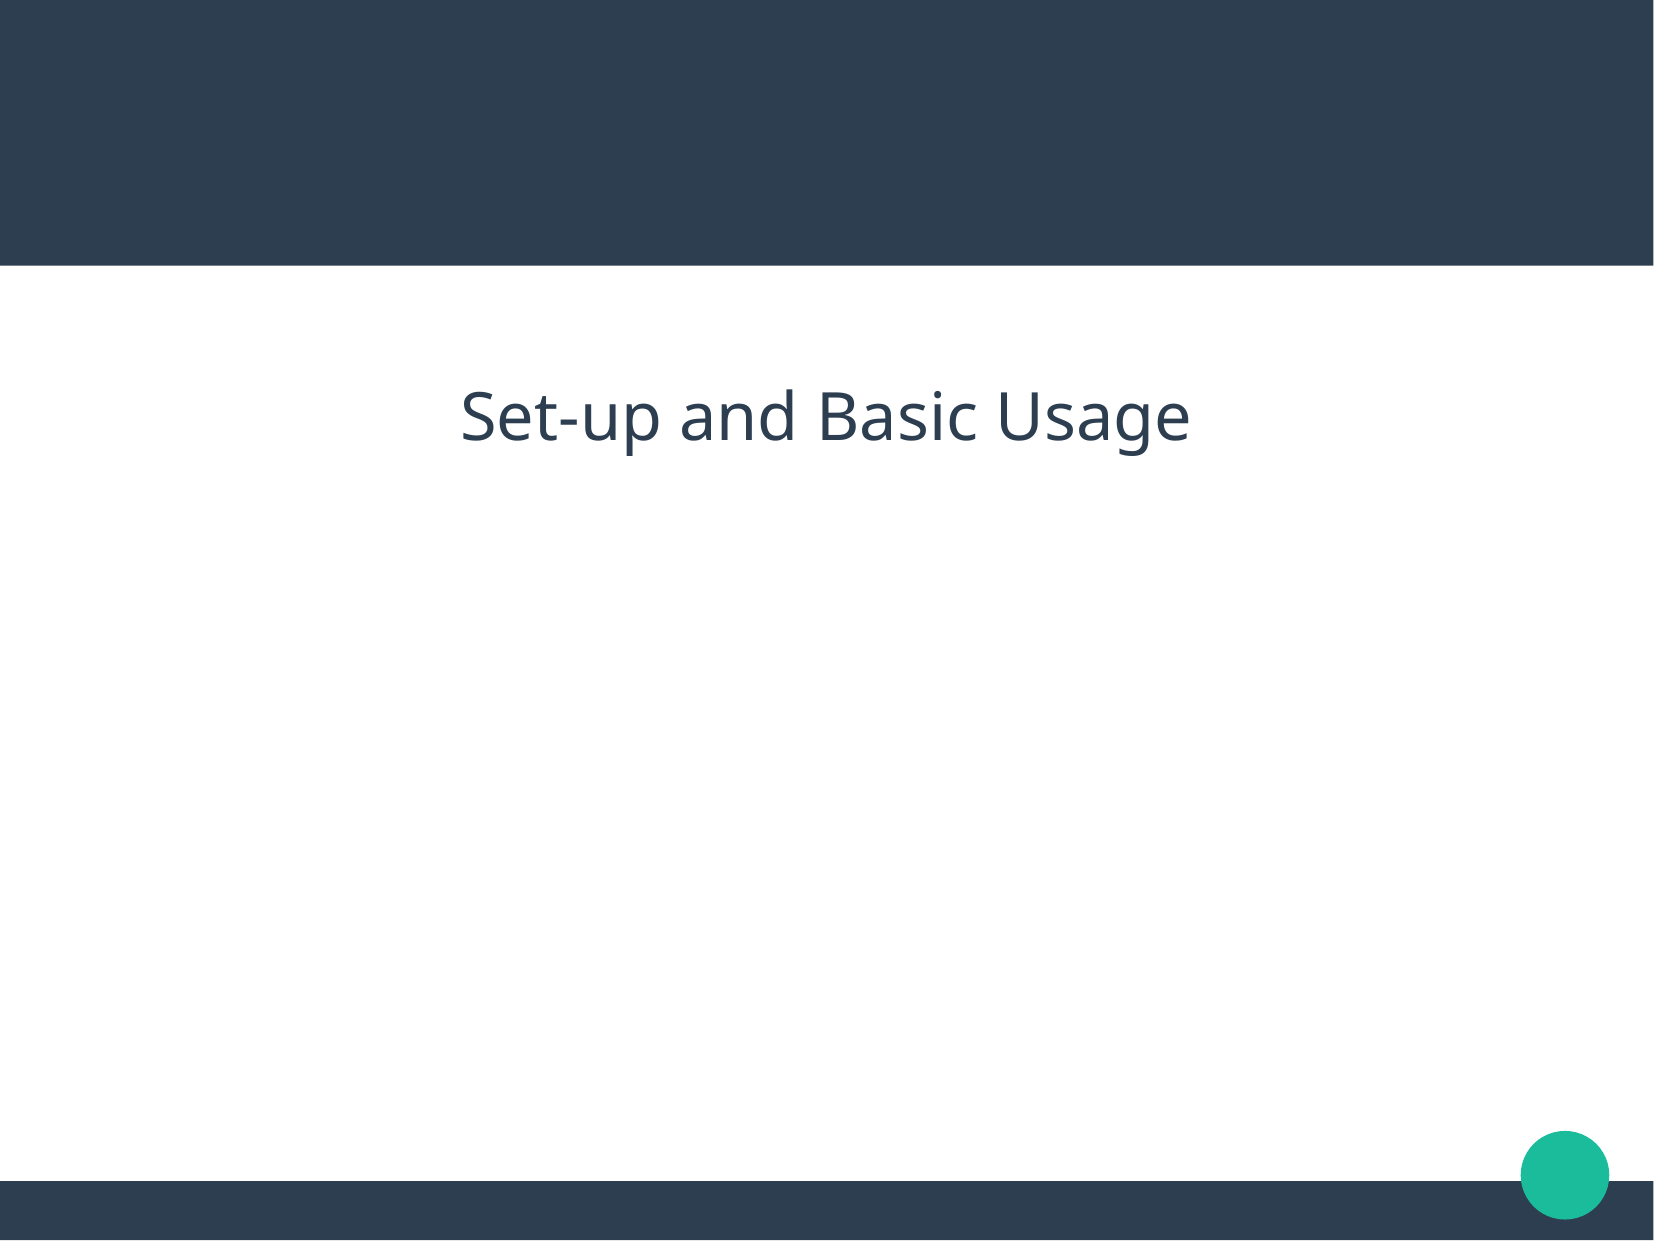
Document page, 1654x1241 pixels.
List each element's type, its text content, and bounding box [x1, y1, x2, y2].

subtitle Set-up and Basic Usage [59, 49, 1595, 779]
